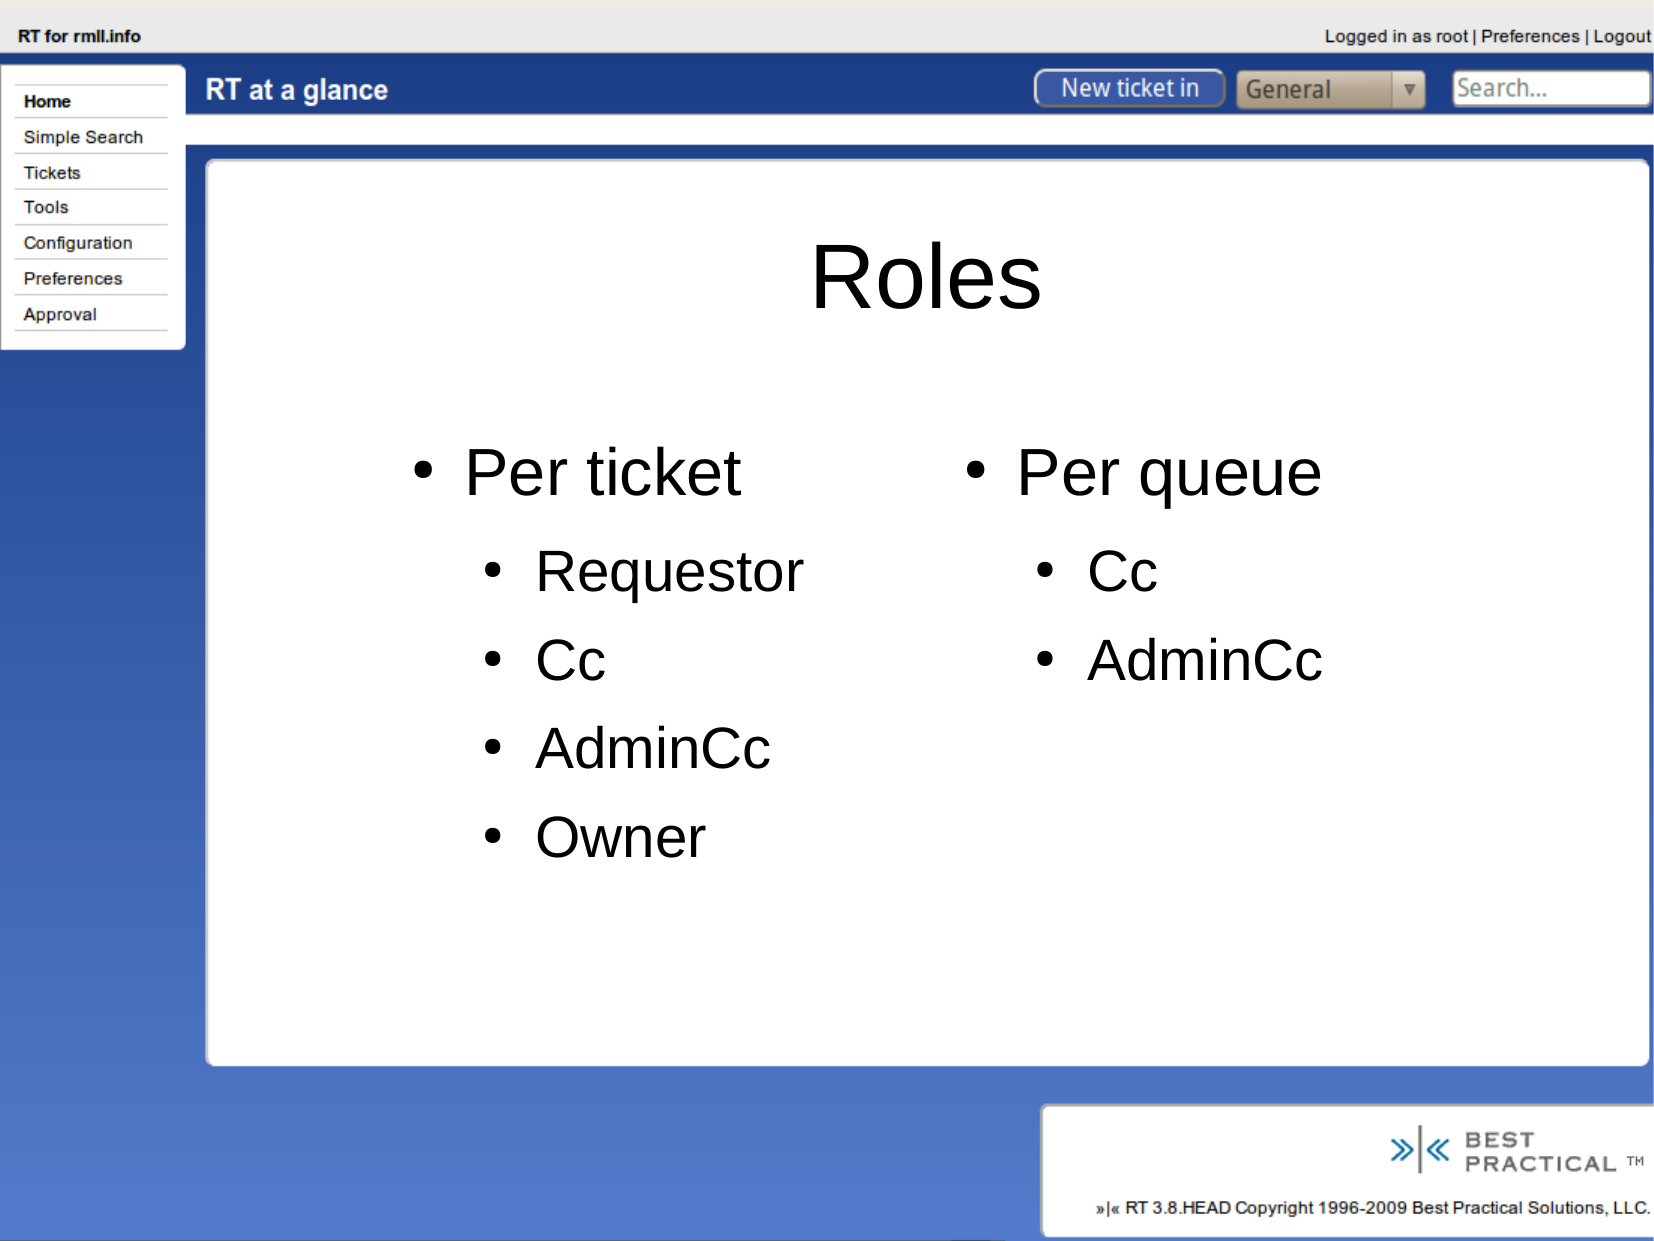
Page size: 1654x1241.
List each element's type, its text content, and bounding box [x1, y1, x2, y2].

list Per queue Cc AdminCc [946, 434, 1472, 1122]
picture [468, 0, 1654, 1241]
list Per ticket Requestor Cc AdminCc Owner [393, 434, 920, 1122]
title Roles [211, 177, 1642, 377]
